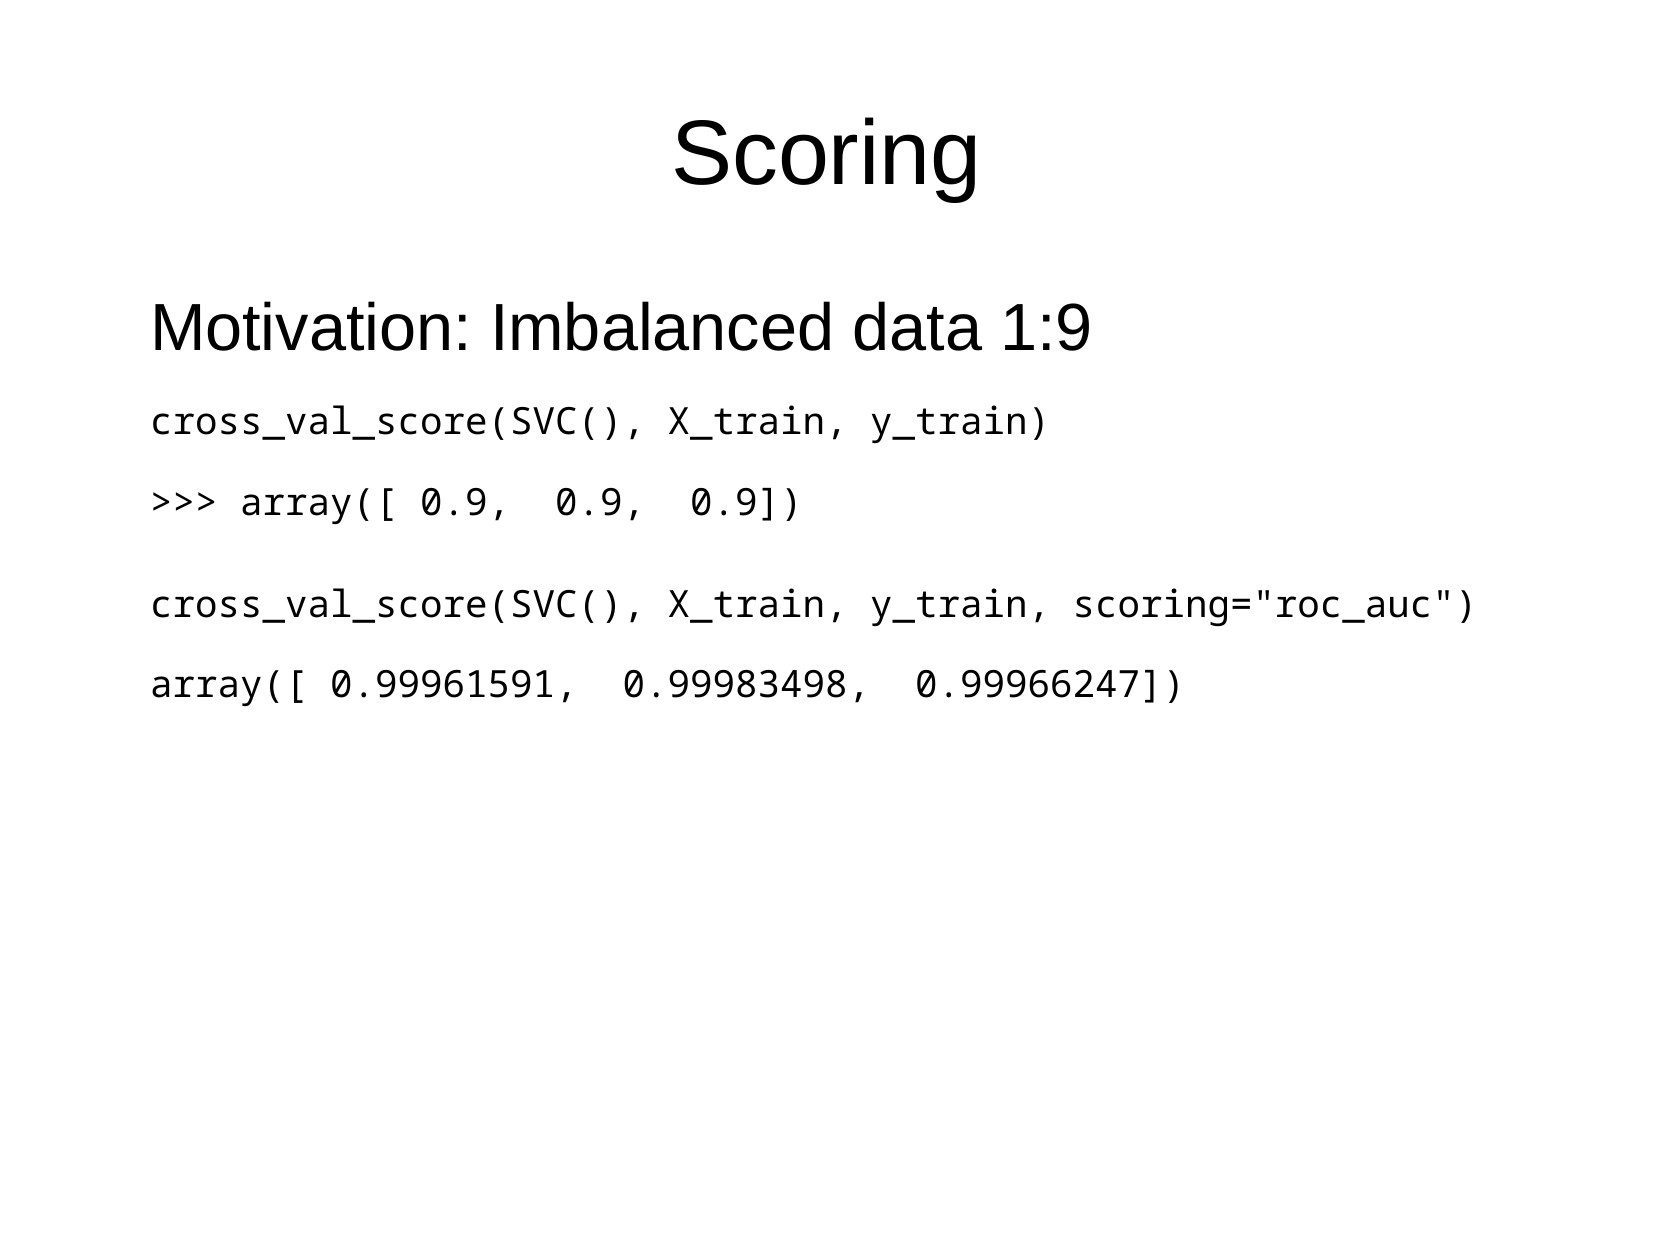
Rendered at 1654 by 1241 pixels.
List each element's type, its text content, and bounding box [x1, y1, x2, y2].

list Motivation: Imbalanced data 1:9 cross_val_score(SVC(), X_train, y_train) >>> array([ 0.9, 0.9, 0.9]) cross_val_score(SVC(), X_train, y_train, scoring="roc_auc") array([ 0.99961591, 0.99983498, 0.99966247]) [150, 290, 1639, 1010]
title Scoring [82, 49, 1571, 257]
